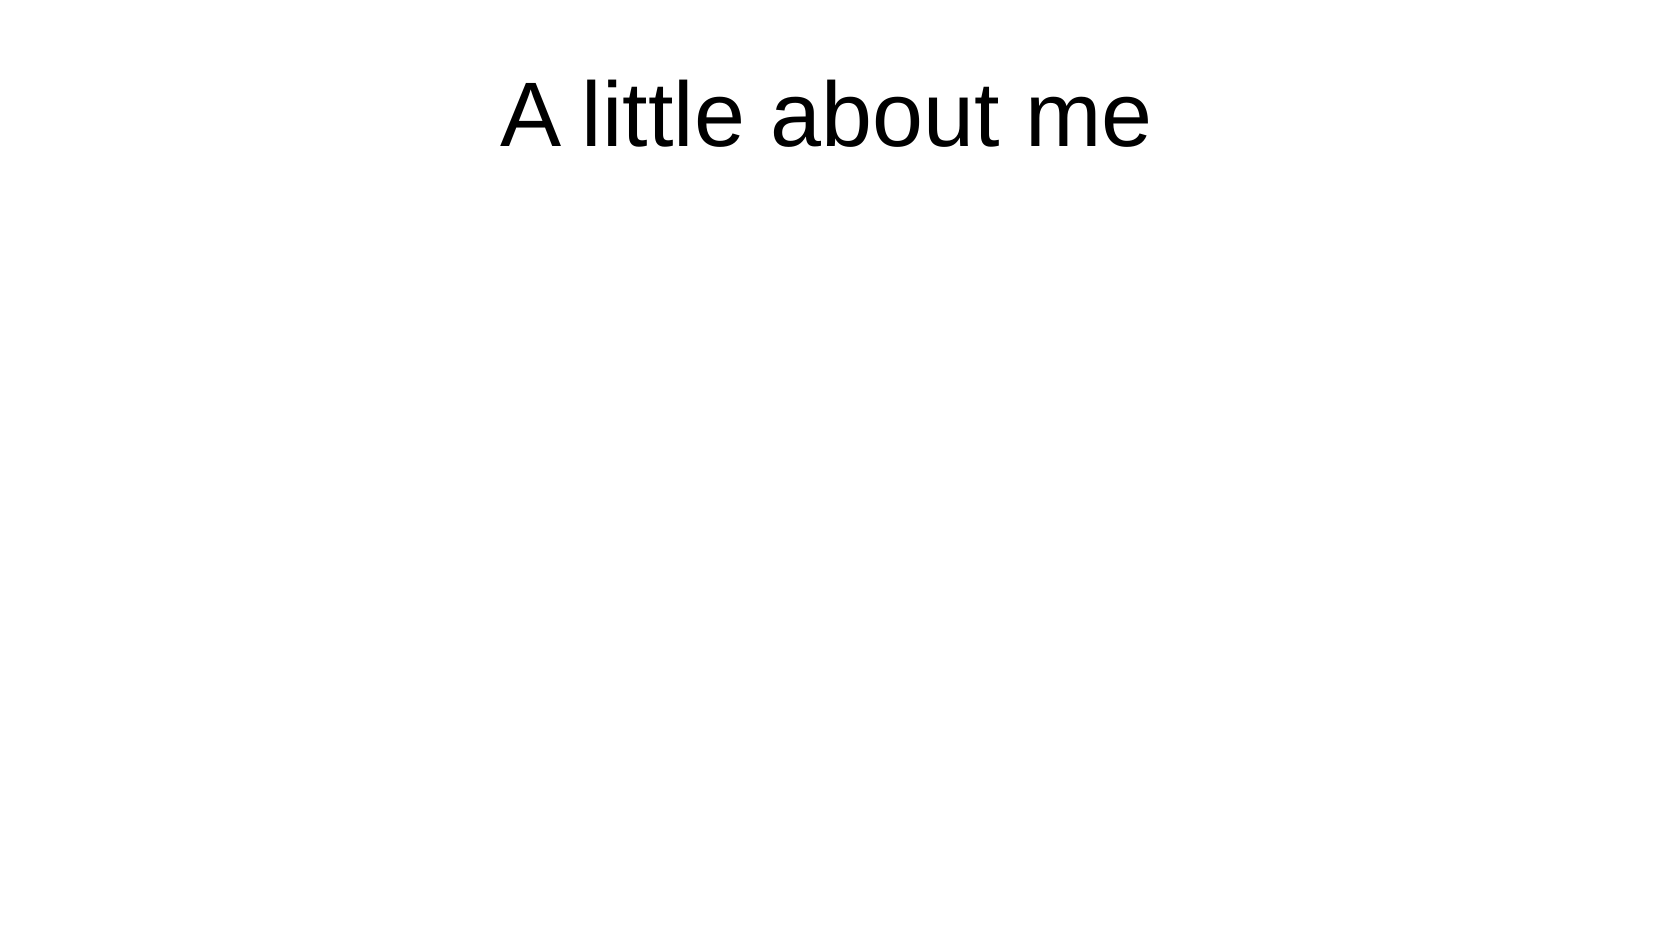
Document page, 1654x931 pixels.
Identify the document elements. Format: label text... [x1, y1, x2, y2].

title A little about me [82, 37, 1571, 193]
